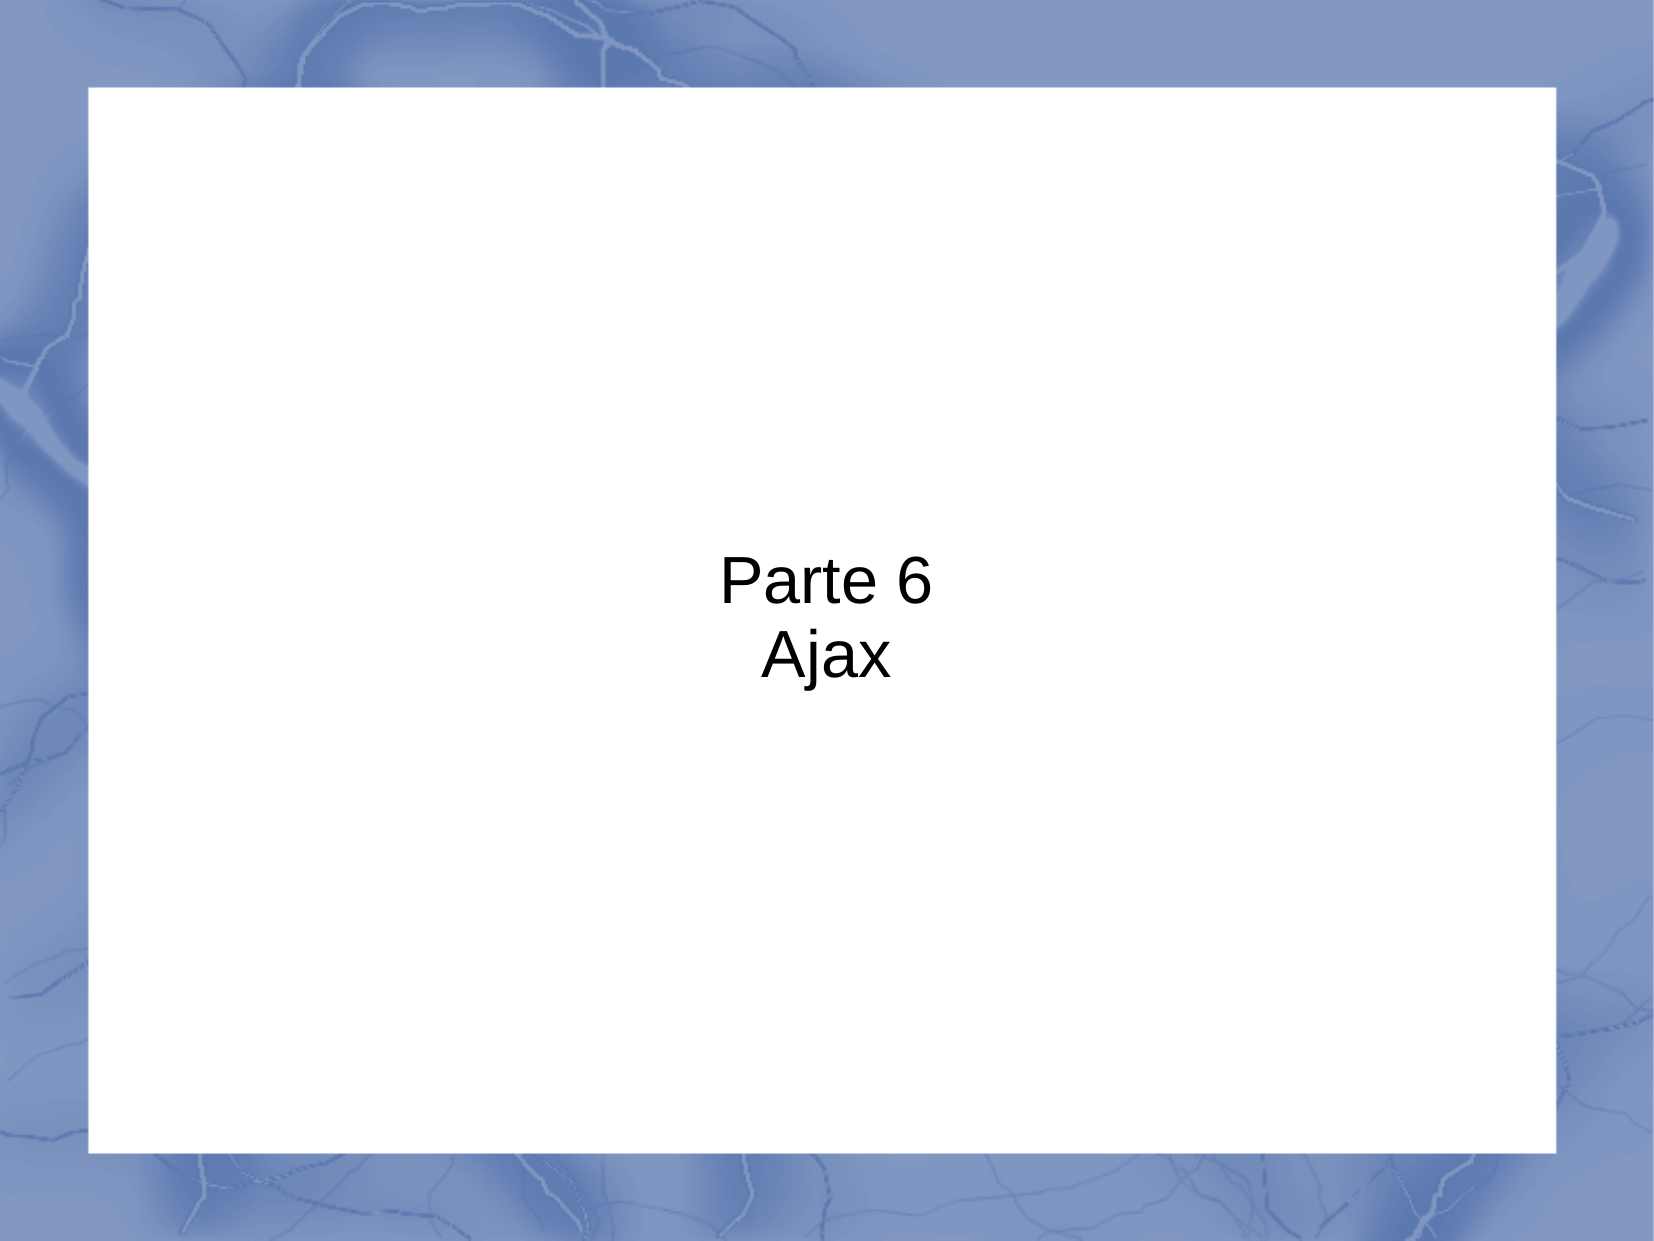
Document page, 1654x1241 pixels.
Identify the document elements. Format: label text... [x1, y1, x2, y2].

subtitle Parte 6 Ajax [118, 90, 1536, 1145]
picture [0, 0, 1654, 1241]
